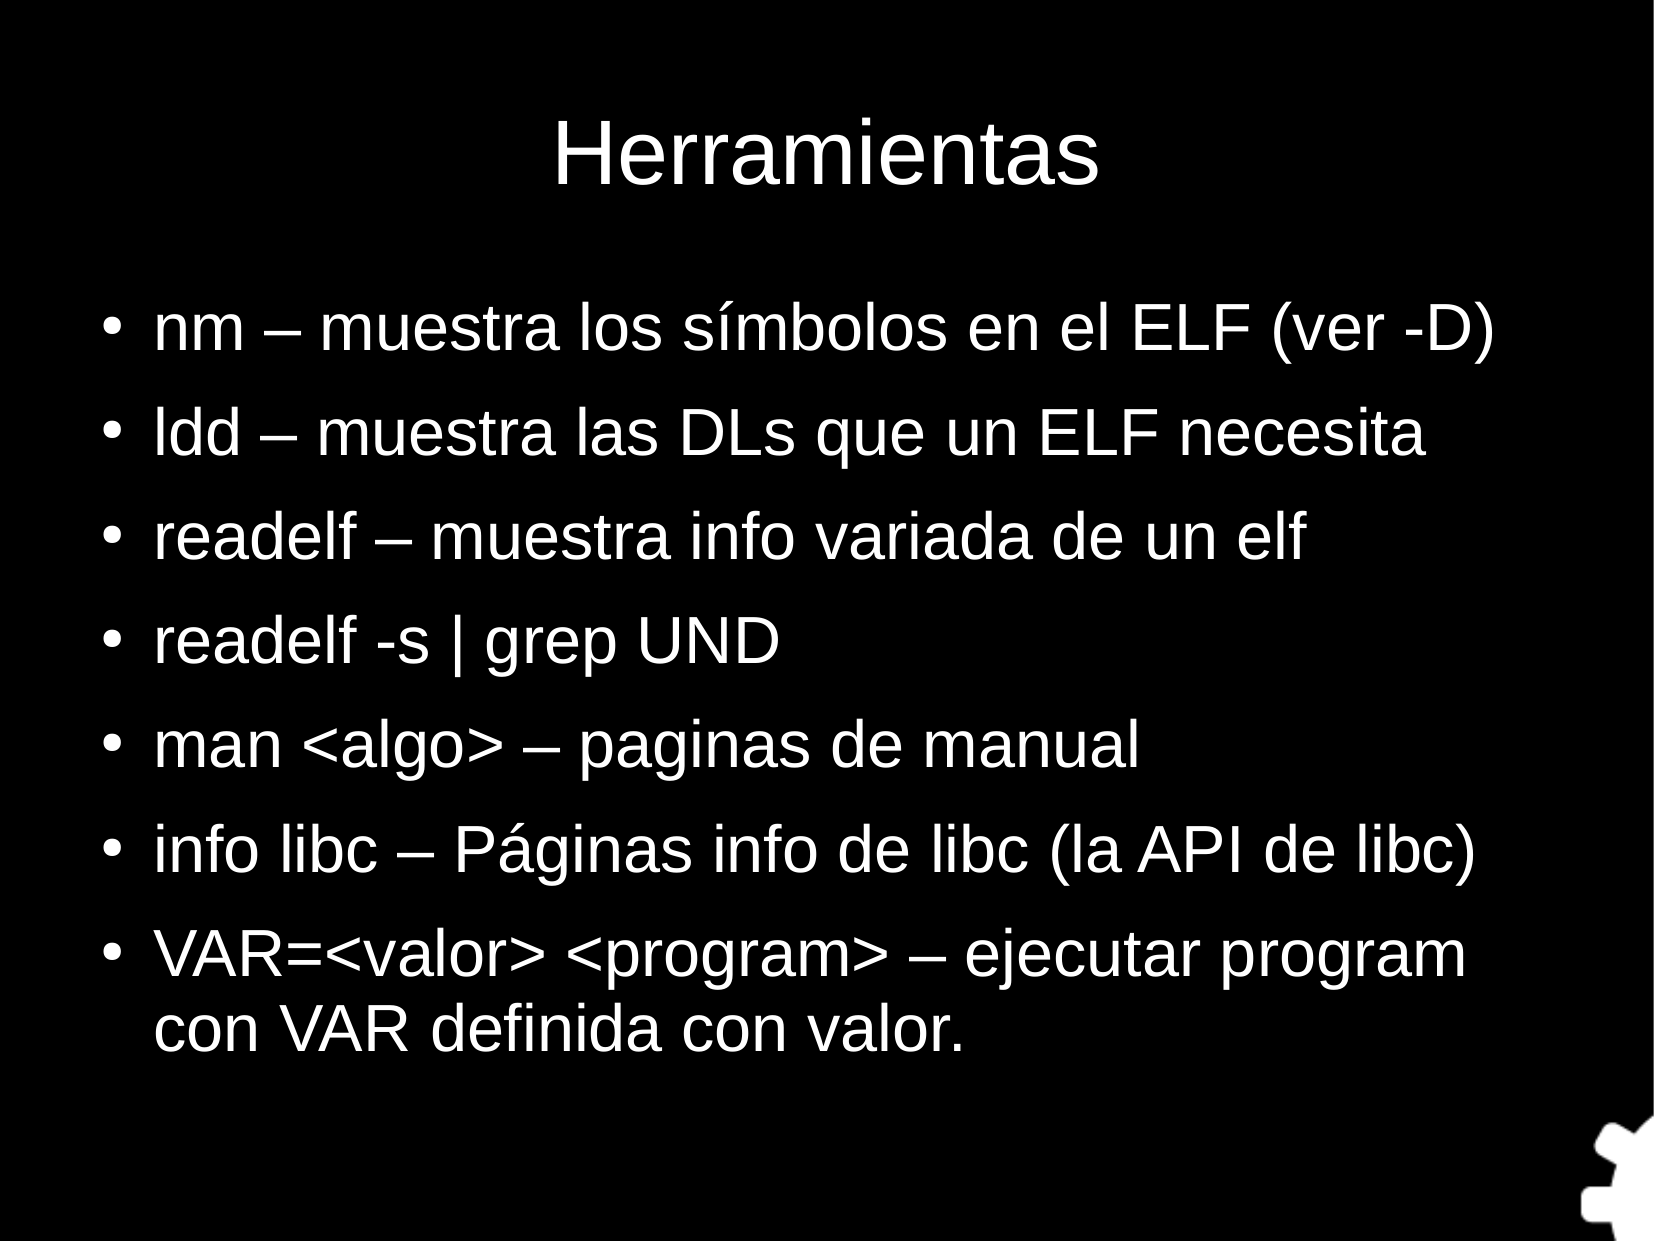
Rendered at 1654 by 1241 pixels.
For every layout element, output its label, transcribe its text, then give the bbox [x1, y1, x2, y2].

picture [0, 0, 1654, 1241]
list nm – muestra los símbolos en el ELF (ver -D) ldd – muestra las DLs que un ELF necesita readelf – muestra info variada de un elf readelf -s | grep UND man <algo> – paginas de manual info libc – Páginas info de libc (la API de libc) VAR=<valor> <program> – ejecutar program con VAR definida con valor. [82, 290, 1571, 1094]
title Herramientas [82, 56, 1571, 250]
